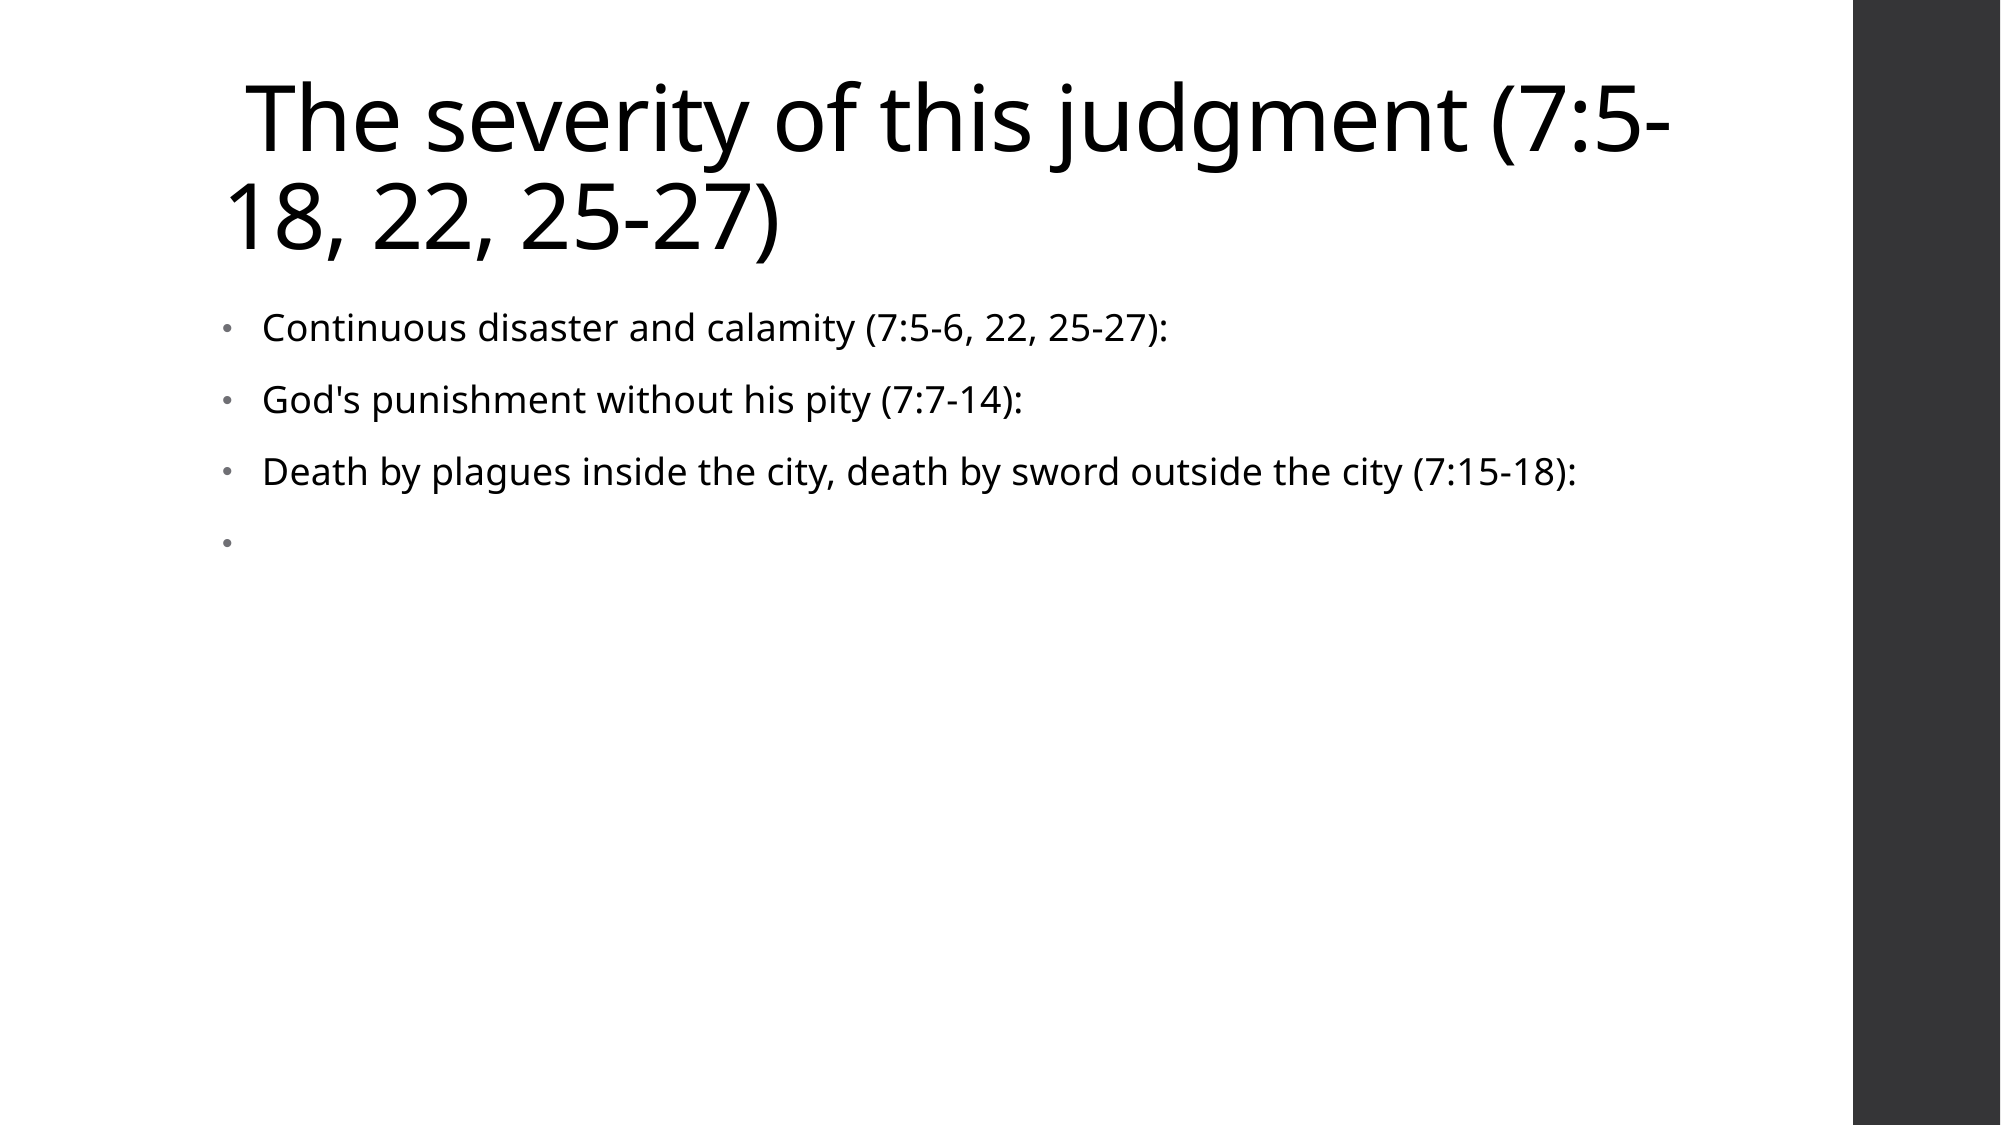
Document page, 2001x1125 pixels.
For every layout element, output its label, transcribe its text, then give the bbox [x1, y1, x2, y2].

list Continuous disaster and calamity (7:5-6, 22, 25-27): God's punishment without his pity (7:7-14): Death by plagues inside the city, death by sword outside the city (7:15-18): [206, 299, 1617, 1014]
title The severity of this judgment (7:5-18, 22, 25-27) [206, 60, 1797, 278]
